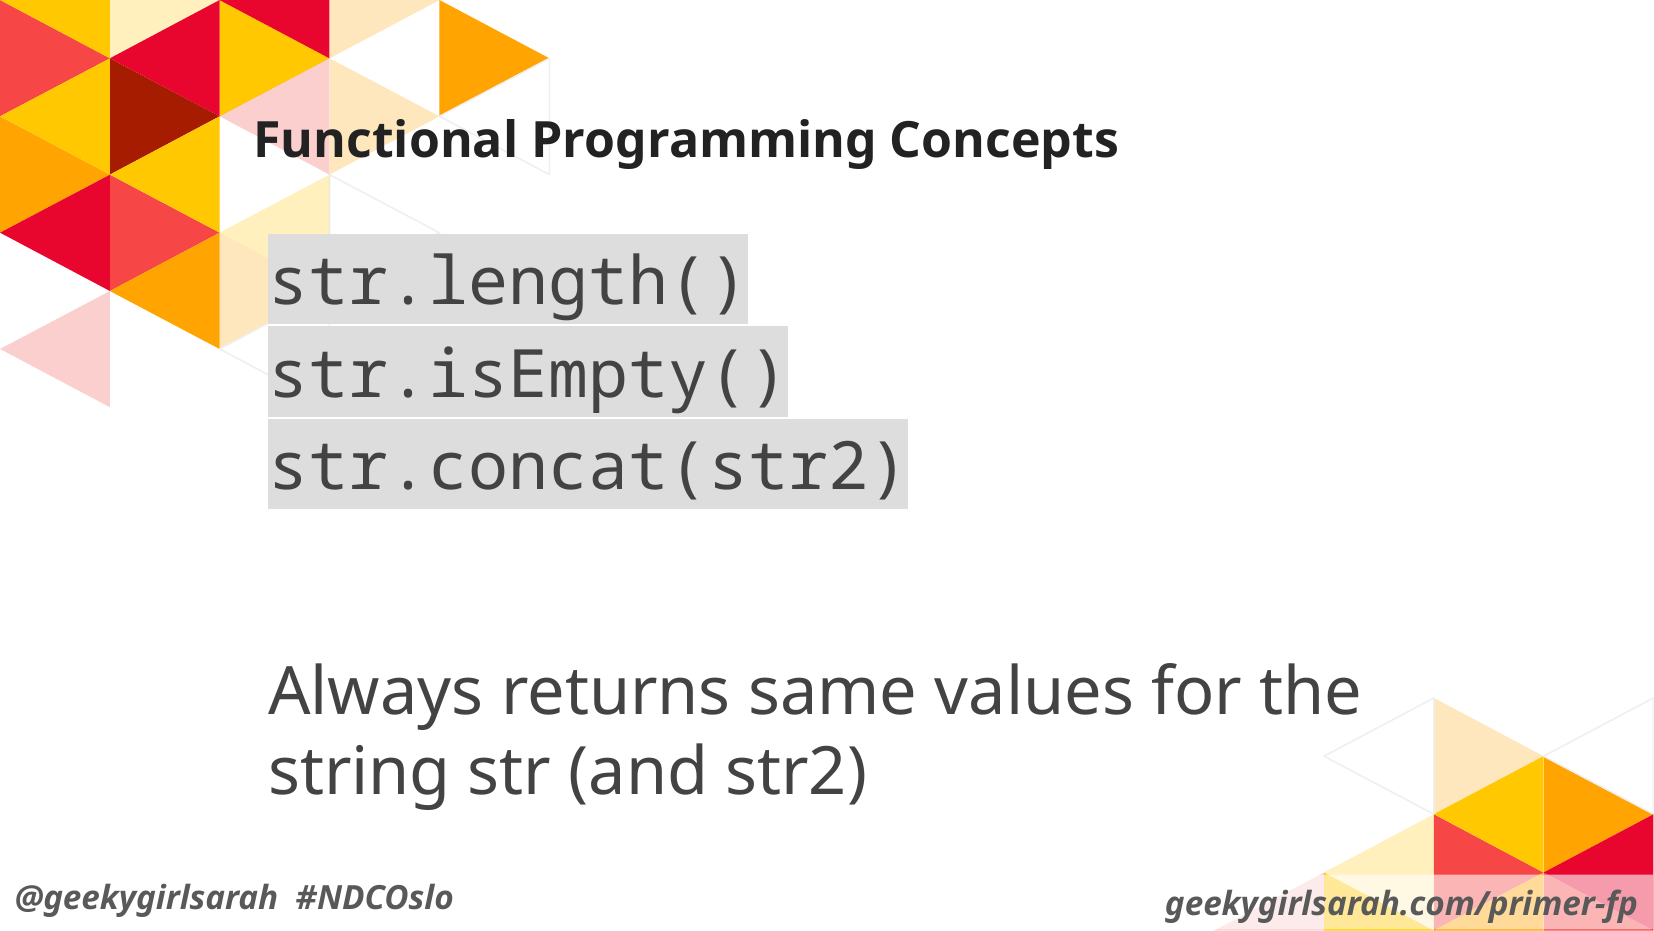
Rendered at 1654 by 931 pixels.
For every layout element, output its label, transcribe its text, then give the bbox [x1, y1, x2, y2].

list str.length() str.isEmpty() str.concat(str2) Always returns same values for the string str (and str2) [238, 223, 1477, 748]
title Functional Programming Concepts [238, 61, 1406, 183]
